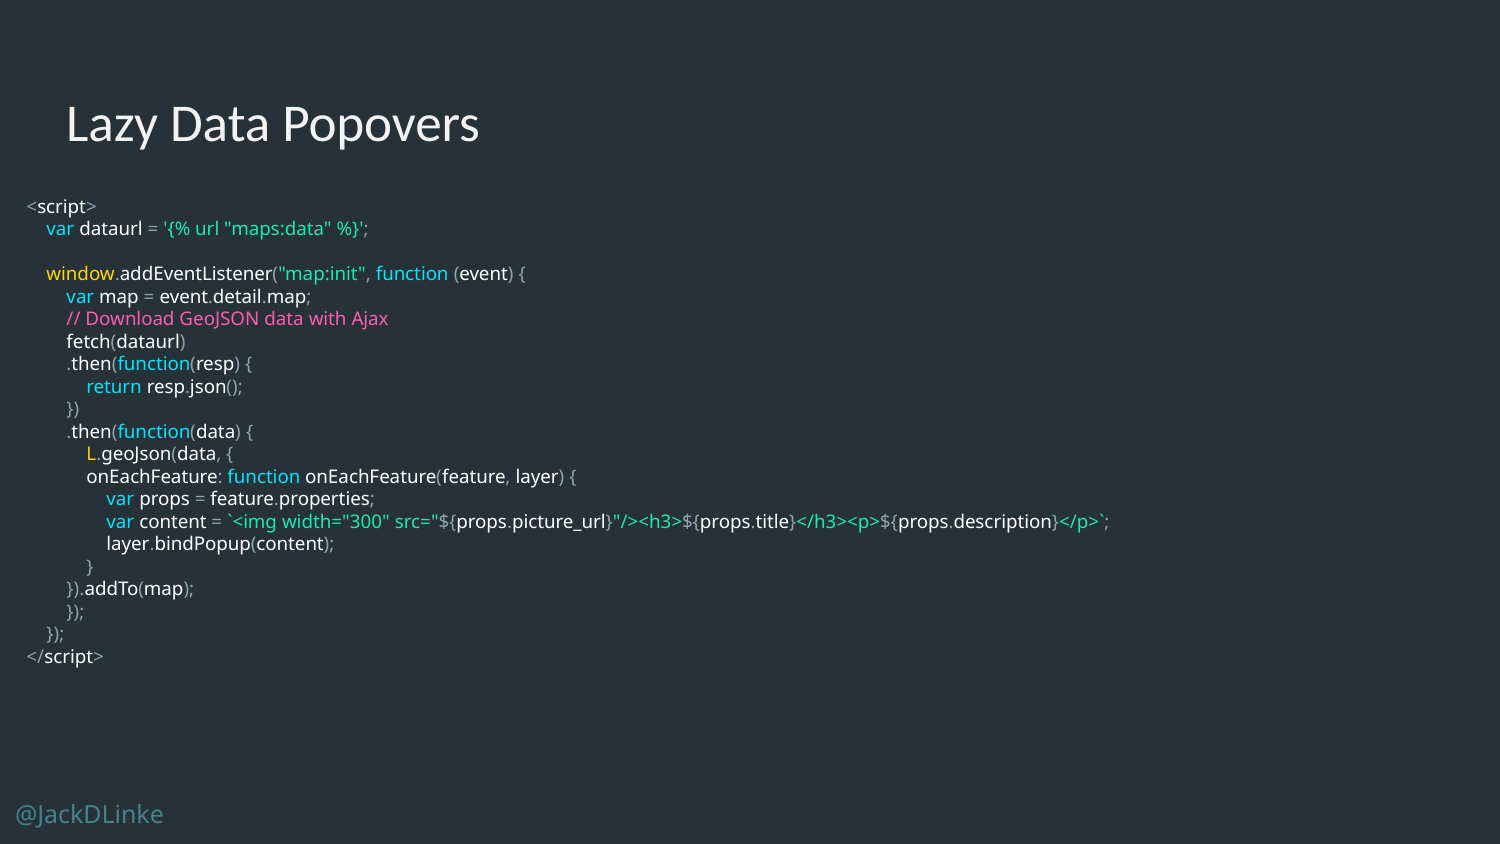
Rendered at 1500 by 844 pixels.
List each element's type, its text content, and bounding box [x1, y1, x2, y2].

title Lazy Data Popovers [51, 72, 1449, 167]
text_box <script> var dataurl = '{% url "maps:data" %}'; window.addEventListener("map:init", function (event) { var map = event.detail.map; // Download GeoJSON data with Ajax fetch(dataurl) .then(function(resp) { return resp.json(); }) .then(function(data) { L.geoJson(data, { onEachFeature: function onEachFeature(feature, layer) { var props = feature.properties; var content = `<img width="300" src="${props.picture_url}"/><h3>${props.title}</h3><p>${props.description}</p>`; layer.bindPopup(content); } }).addTo(map); }); }); </script> [11, 179, 1500, 705]
